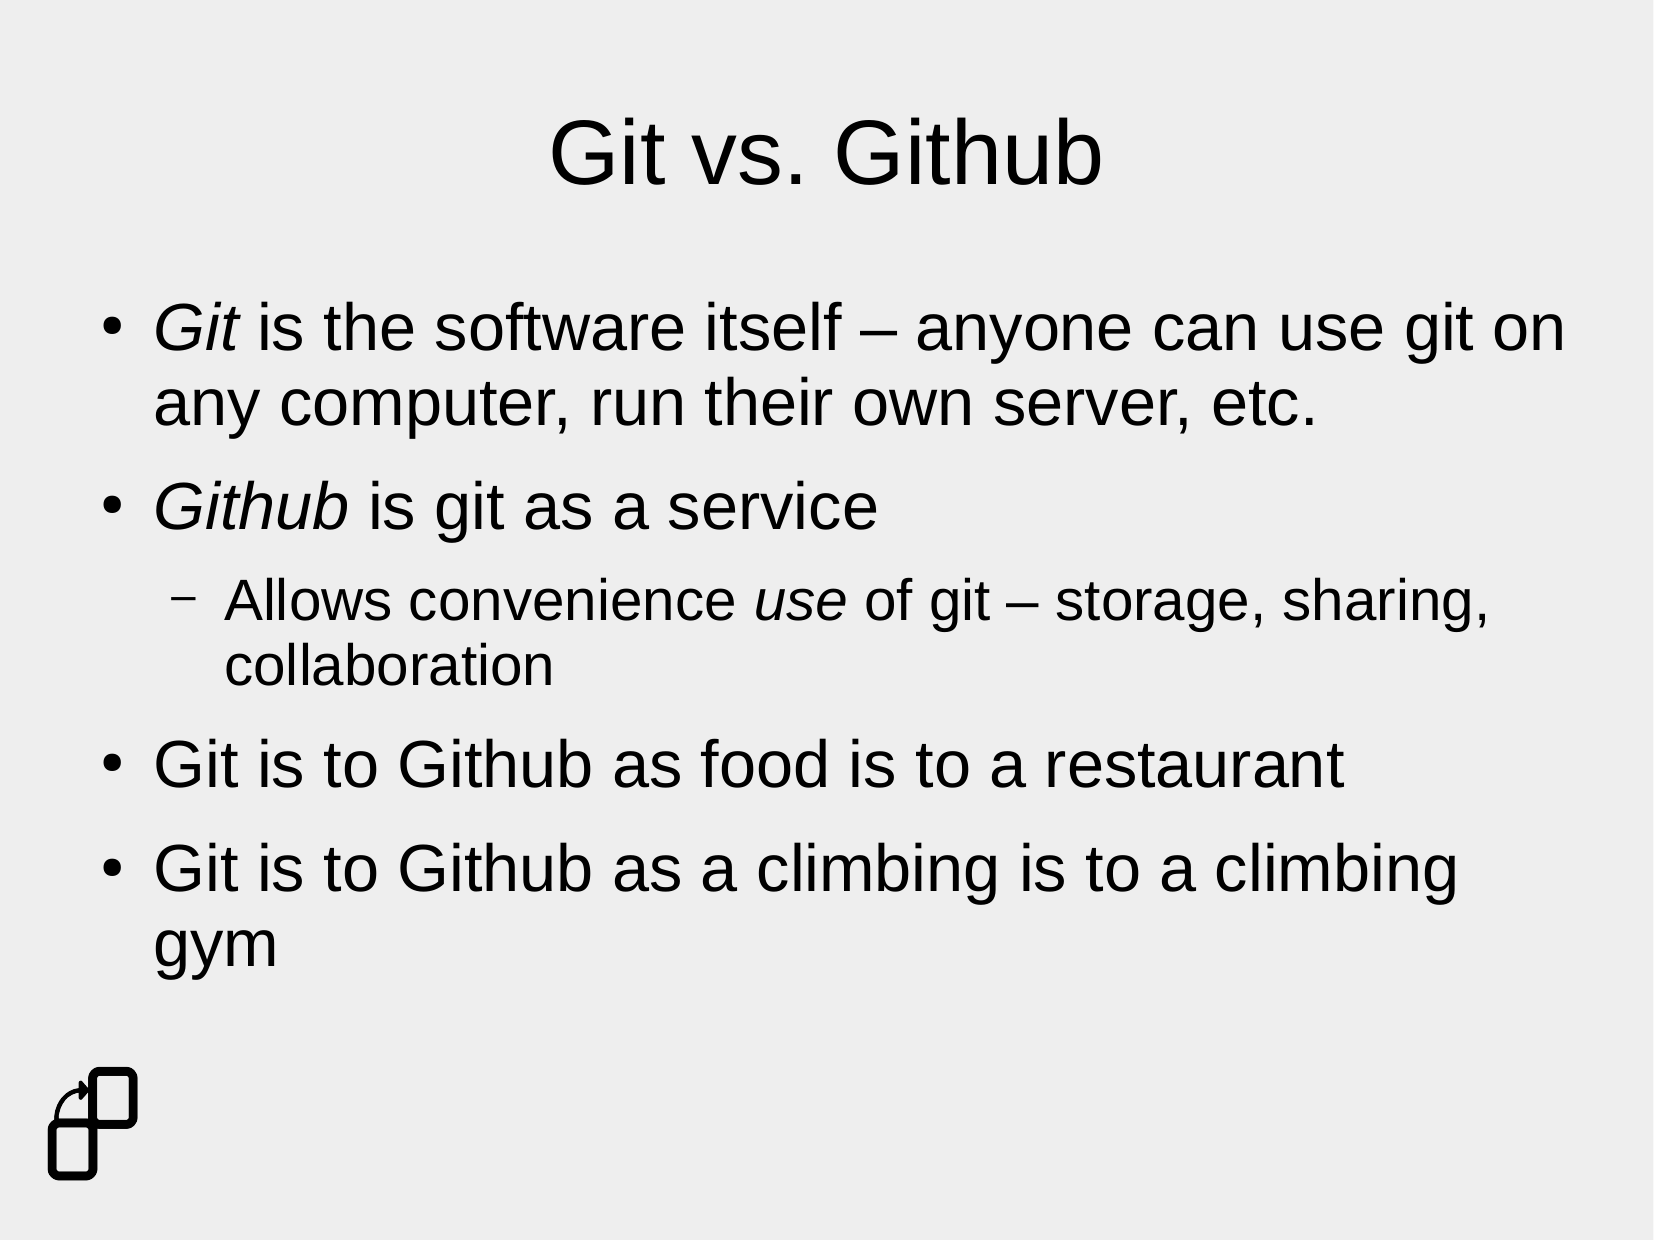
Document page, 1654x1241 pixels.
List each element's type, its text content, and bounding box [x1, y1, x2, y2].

title Git vs. Github [82, 49, 1571, 257]
list Git is the software itself – anyone can use git on any computer, run their own server, etc. Github is git as a service Allows convenience use of git – storage, sharing, collaboration Git is to Github as food is to a restaurant Git is to Github as a climbing is to a climbing gym [82, 290, 1571, 1010]
picture [30, 1062, 153, 1186]
